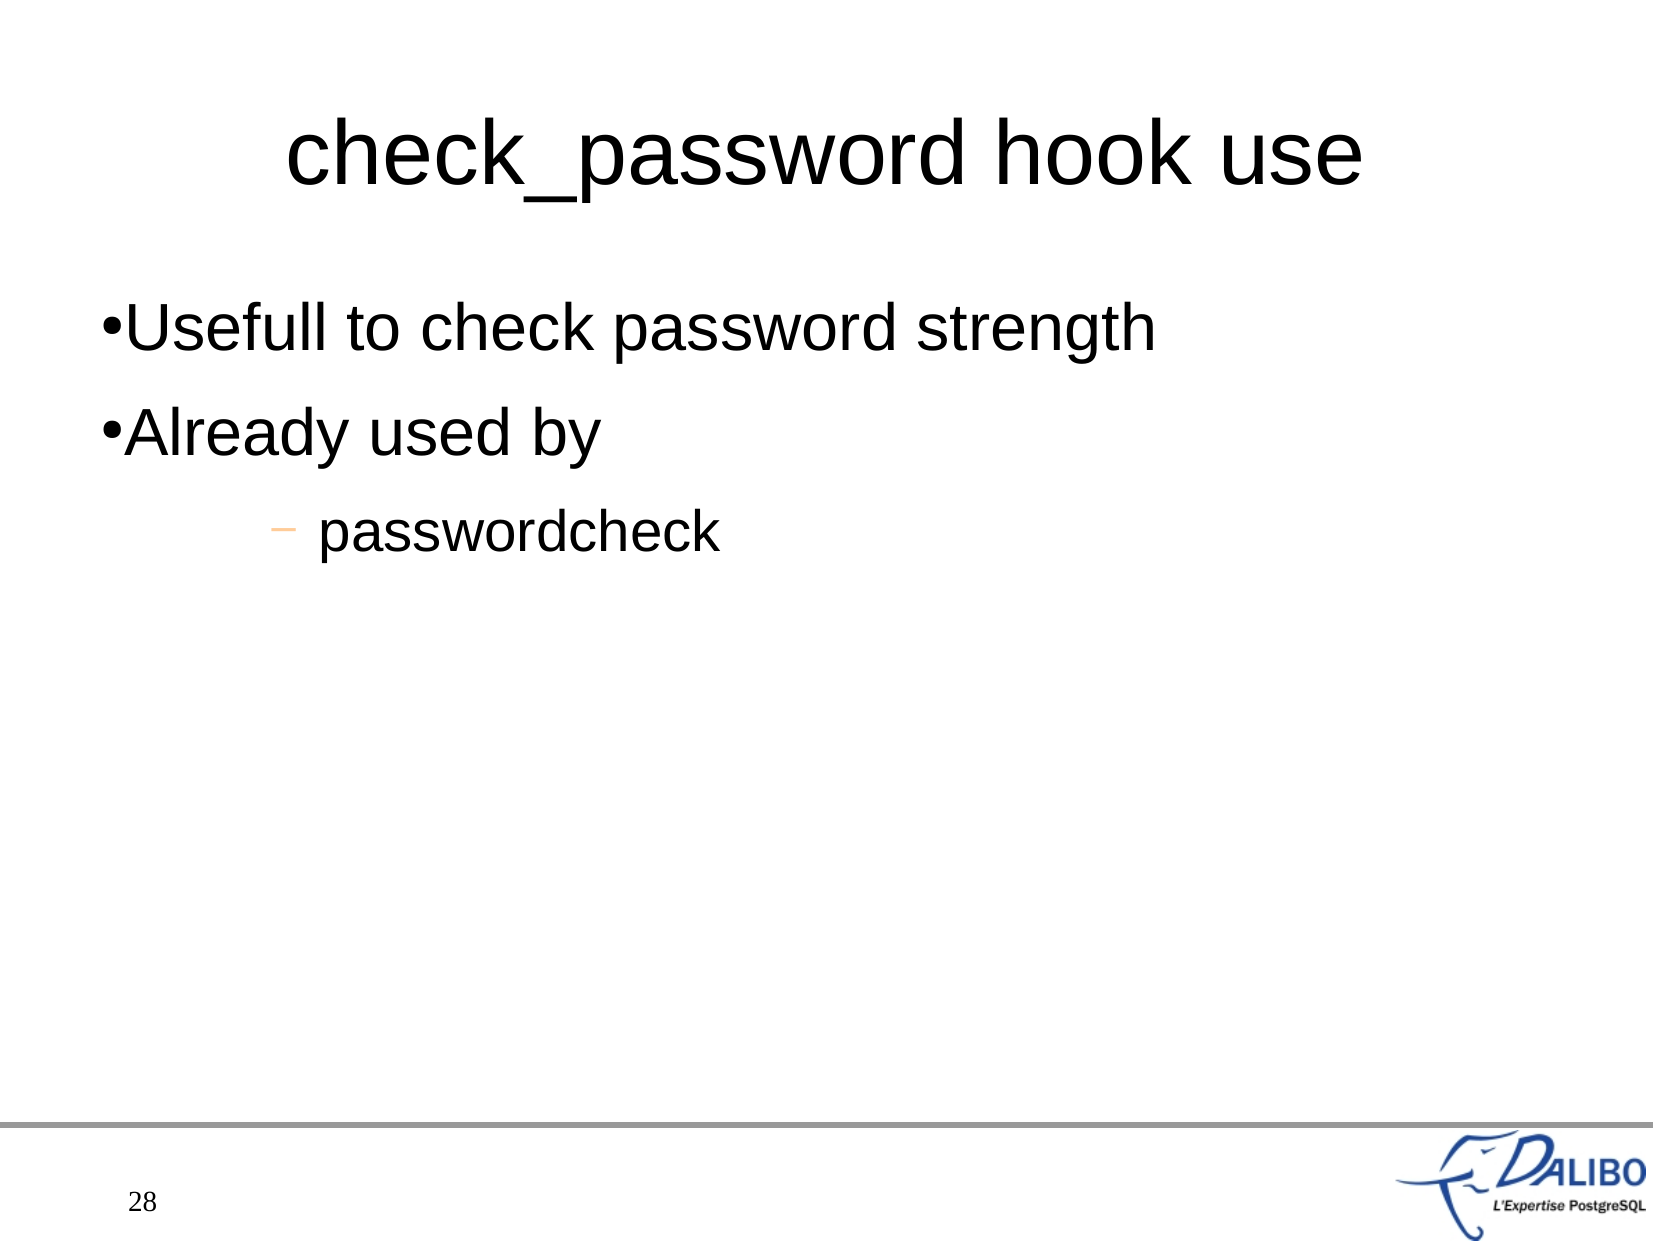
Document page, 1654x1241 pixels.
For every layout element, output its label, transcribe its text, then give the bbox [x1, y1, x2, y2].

picture [1395, 1130, 1646, 1241]
list Usefull to check password strength Already used by passwordcheck [82, 290, 1571, 1109]
title check_password hook use [82, 49, 1571, 257]
